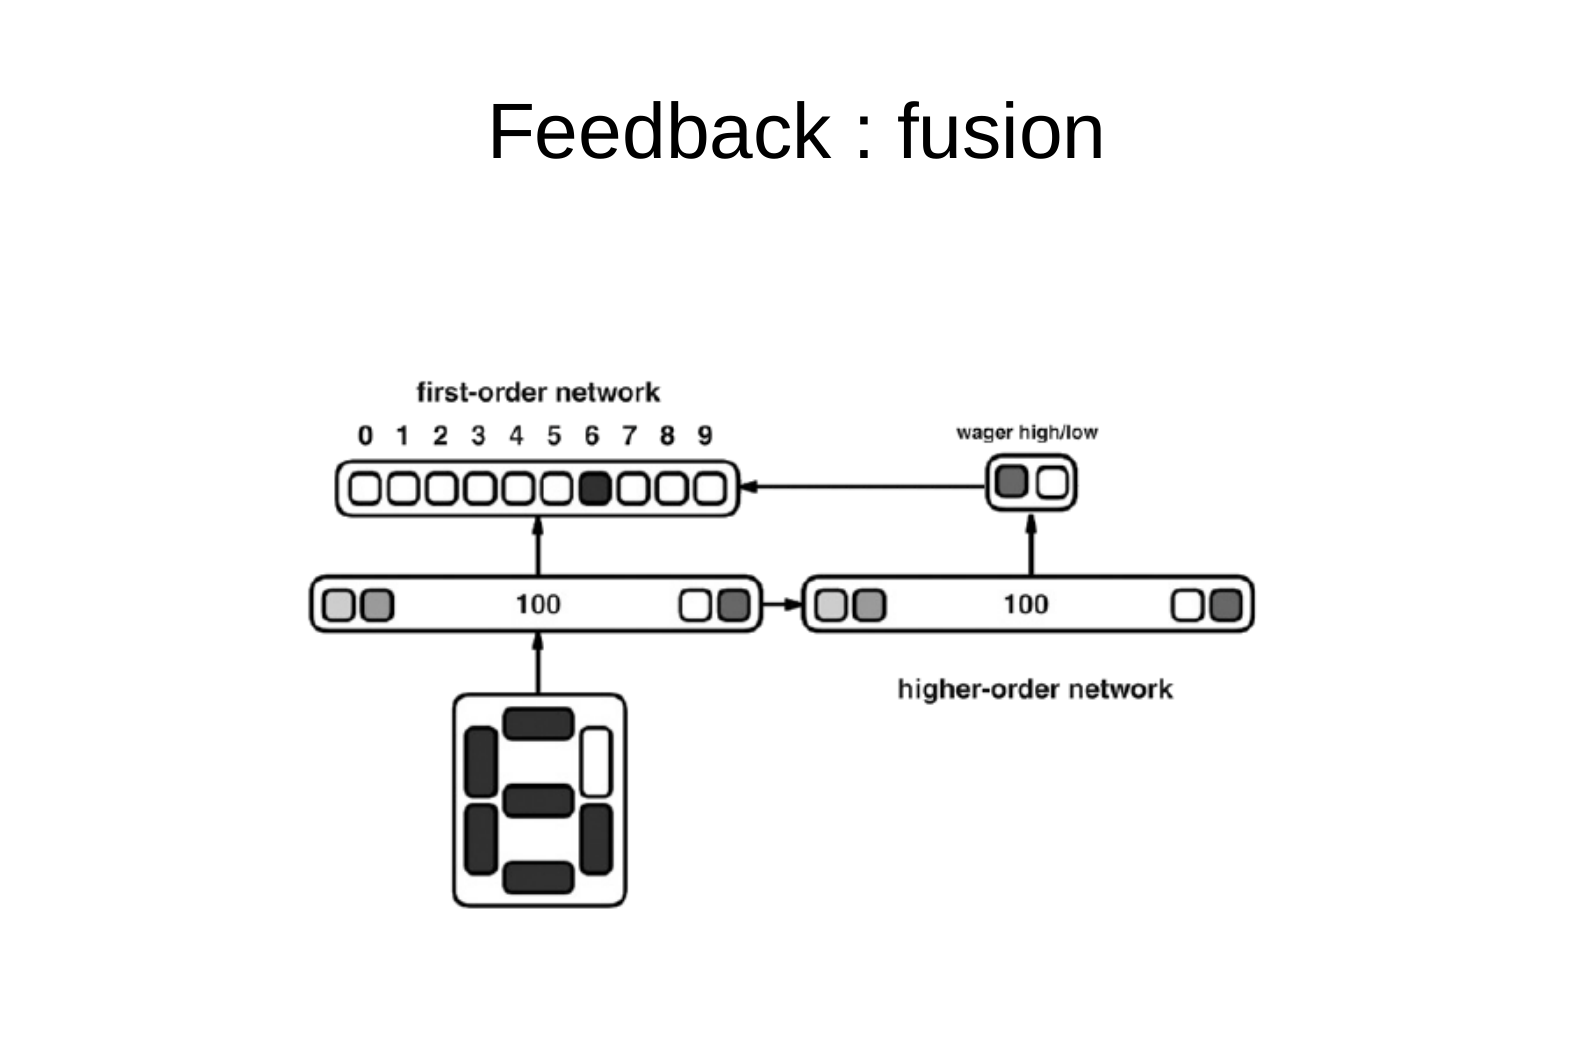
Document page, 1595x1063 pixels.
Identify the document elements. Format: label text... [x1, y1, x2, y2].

picture [277, 248, 1285, 951]
title Feedback : fusion [79, 42, 1515, 220]
